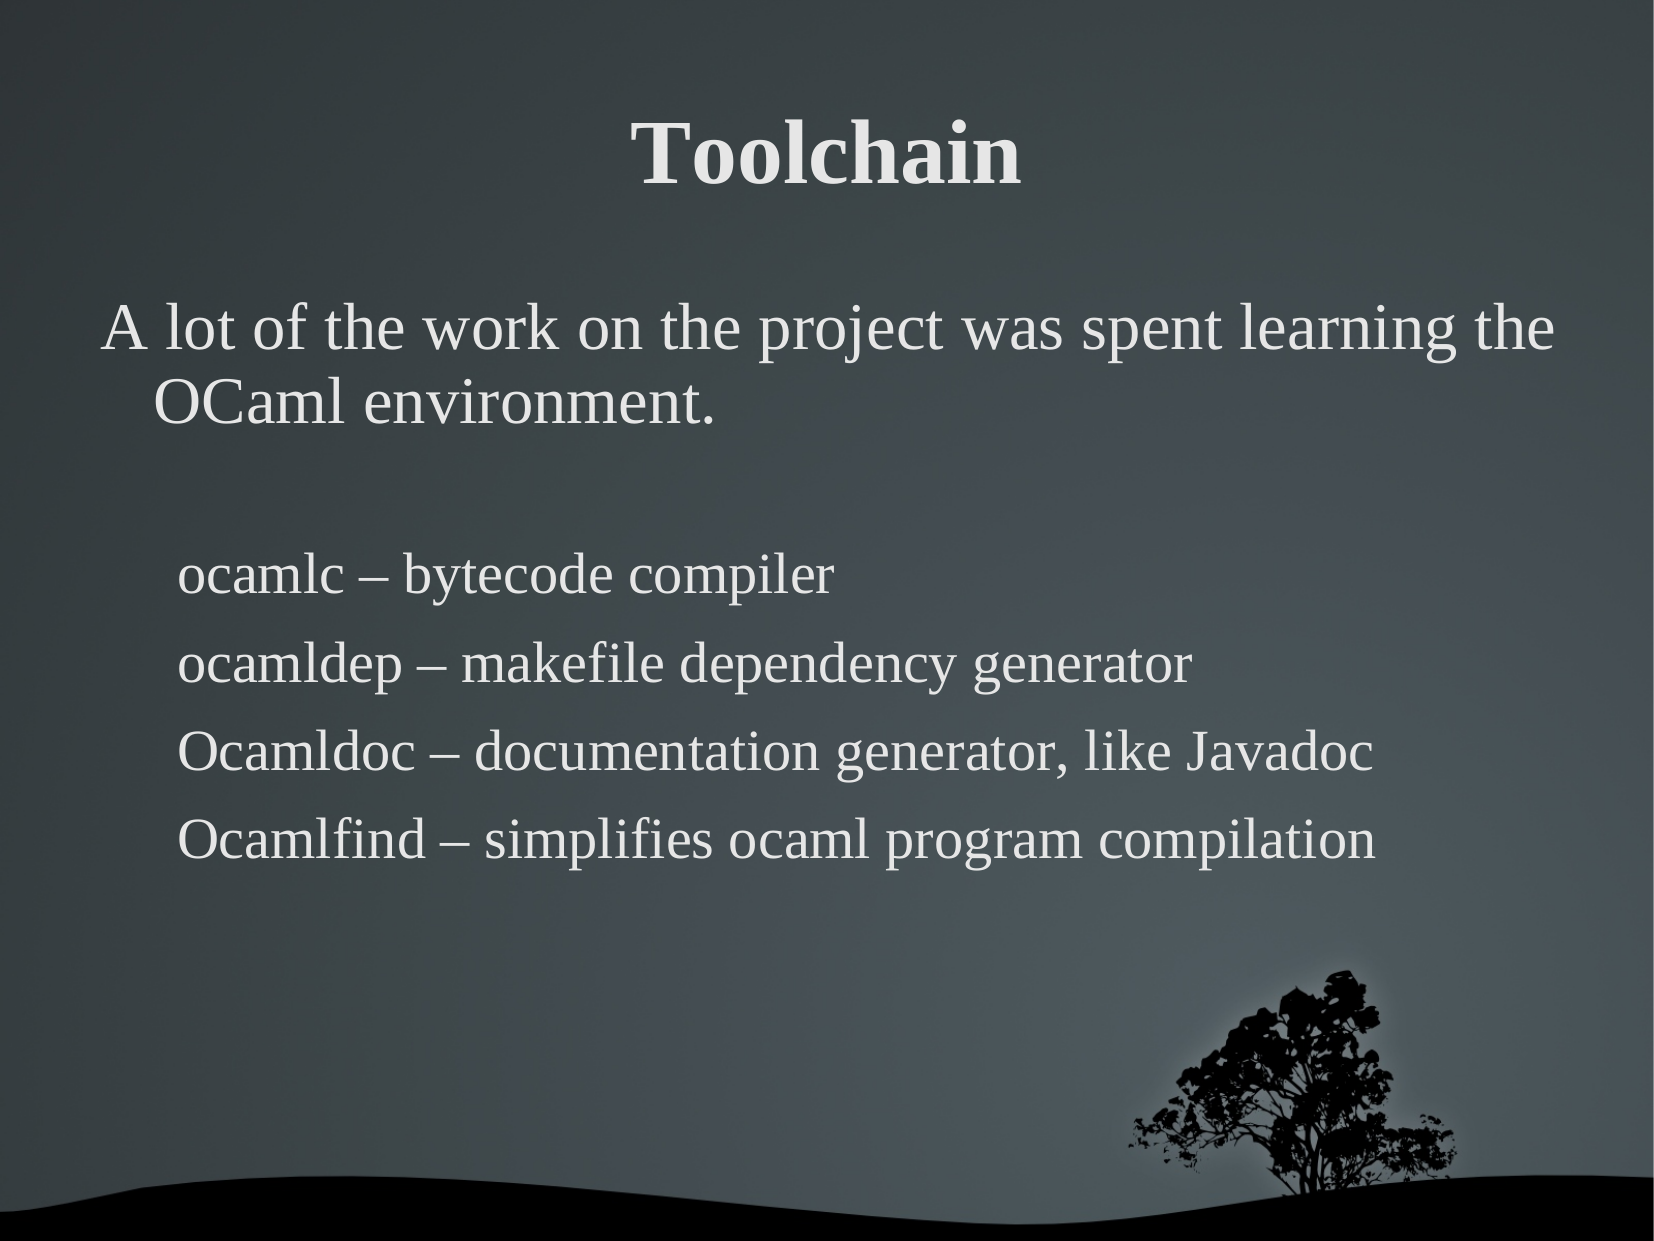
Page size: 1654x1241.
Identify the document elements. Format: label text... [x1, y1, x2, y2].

title Toolchain [82, 56, 1571, 250]
list A lot of the work on the project was spent learning the OCaml environment. ocamlc – bytecode compiler ocamldep – makefile dependency generator Ocamldoc – documentation generator, like Javadoc Ocamlfind – simplifies ocaml program compilation [82, 290, 1571, 1094]
picture [0, 0, 1654, 1241]
